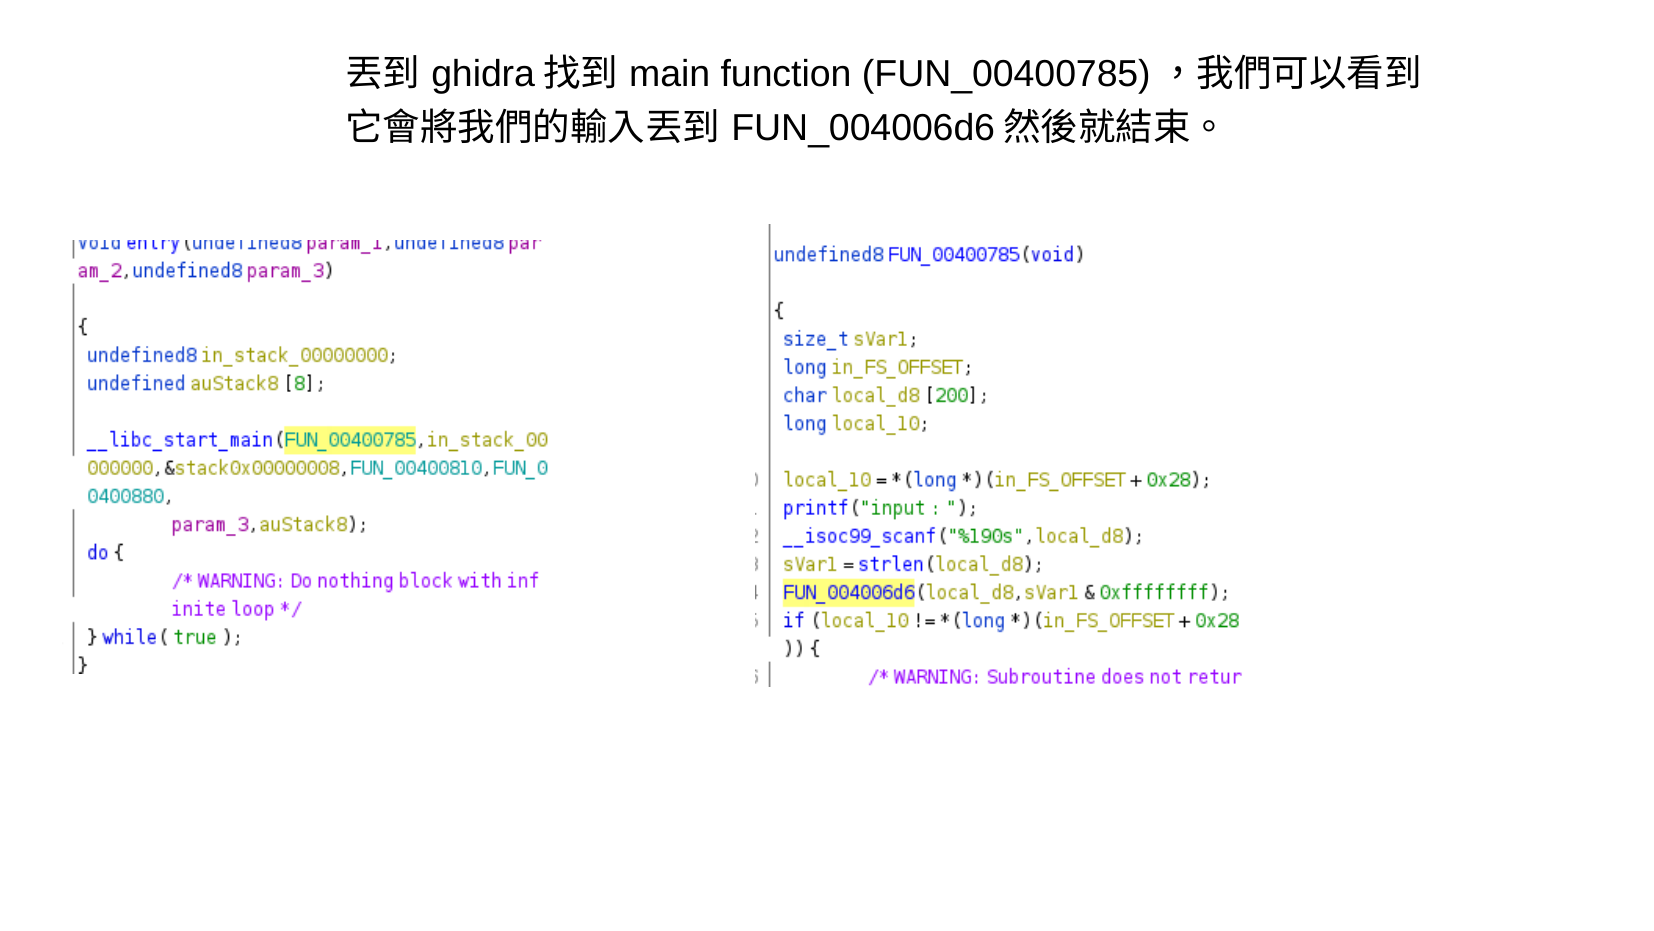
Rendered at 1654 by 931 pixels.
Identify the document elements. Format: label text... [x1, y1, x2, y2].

picture [755, 226, 1289, 687]
picture [62, 240, 615, 674]
text_box 丟到ghidra找到main function (FUN_00400785)，我們可以看到它會將我們的輸入丟到FUN_004006d6然後就結束。 [330, 35, 1441, 226]
